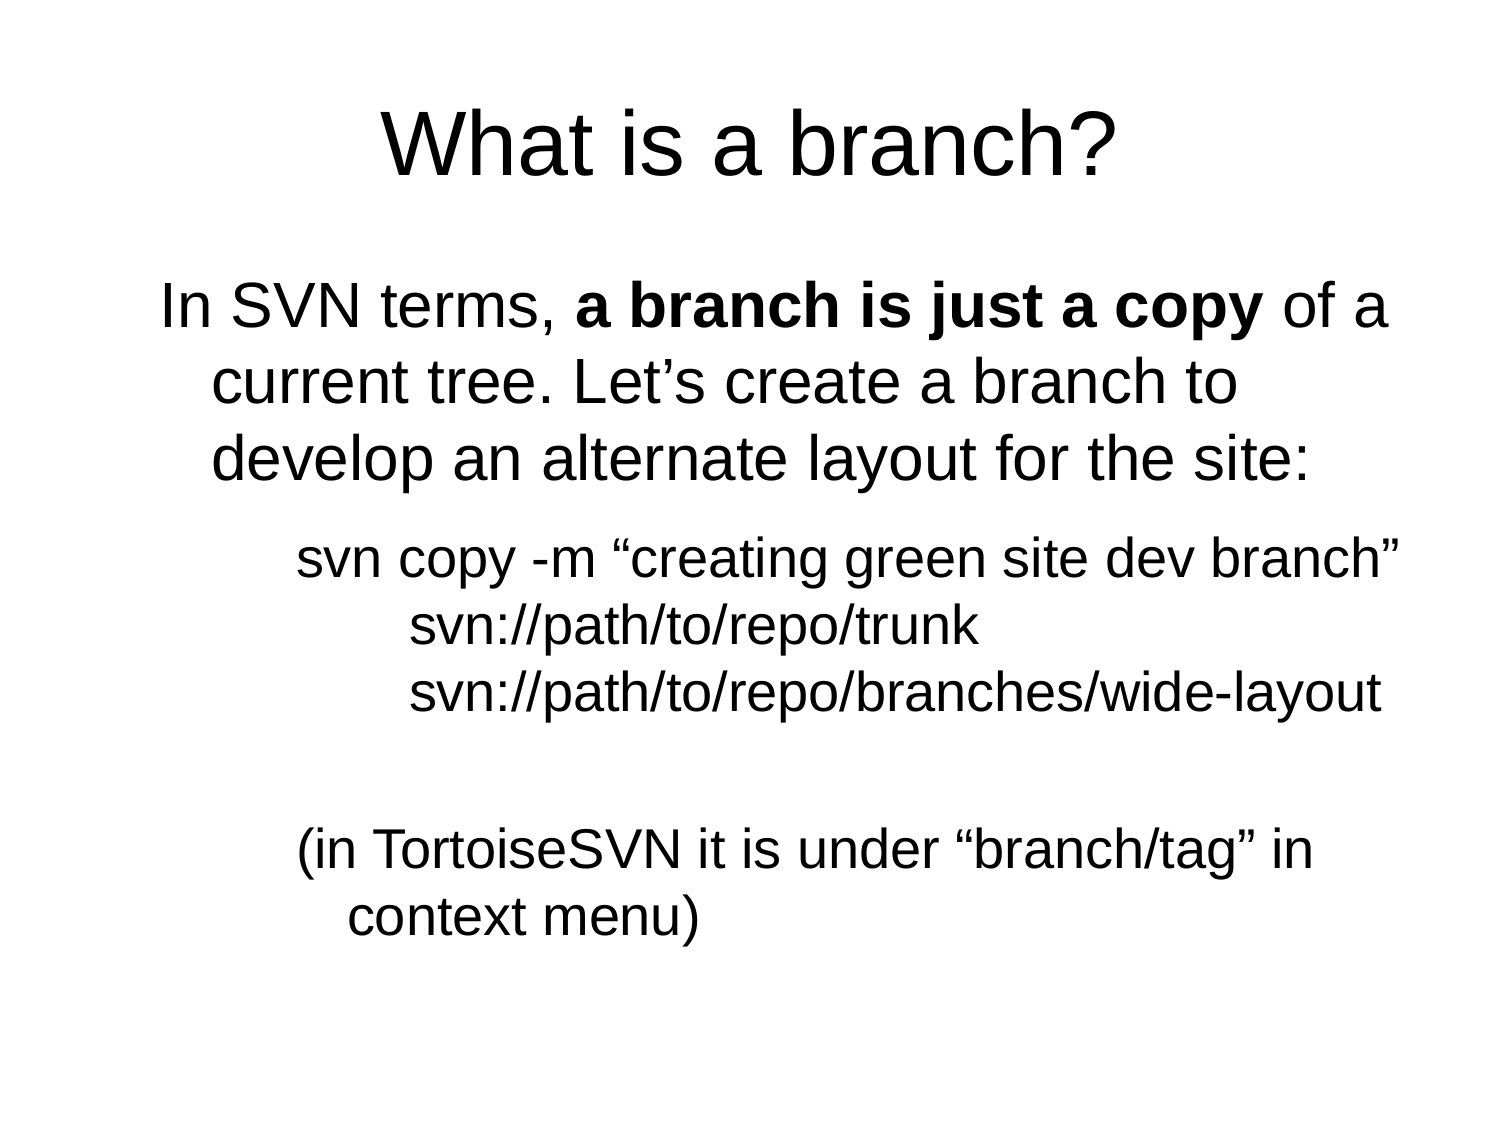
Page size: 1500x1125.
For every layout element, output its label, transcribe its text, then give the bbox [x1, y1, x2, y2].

title What is a branch? [75, 45, 1426, 233]
list In SVN terms, a branch is just a copy of a current tree. Let’s create a branch to develop an alternate layout for the site: svn copy -m “creating green site dev branch” svn://path/to/repo/trunk svn://path/to/repo/branches/wide-layout (in TortoiseSVN it is under “branch/tag” in context menu) [75, 263, 1425, 1006]
